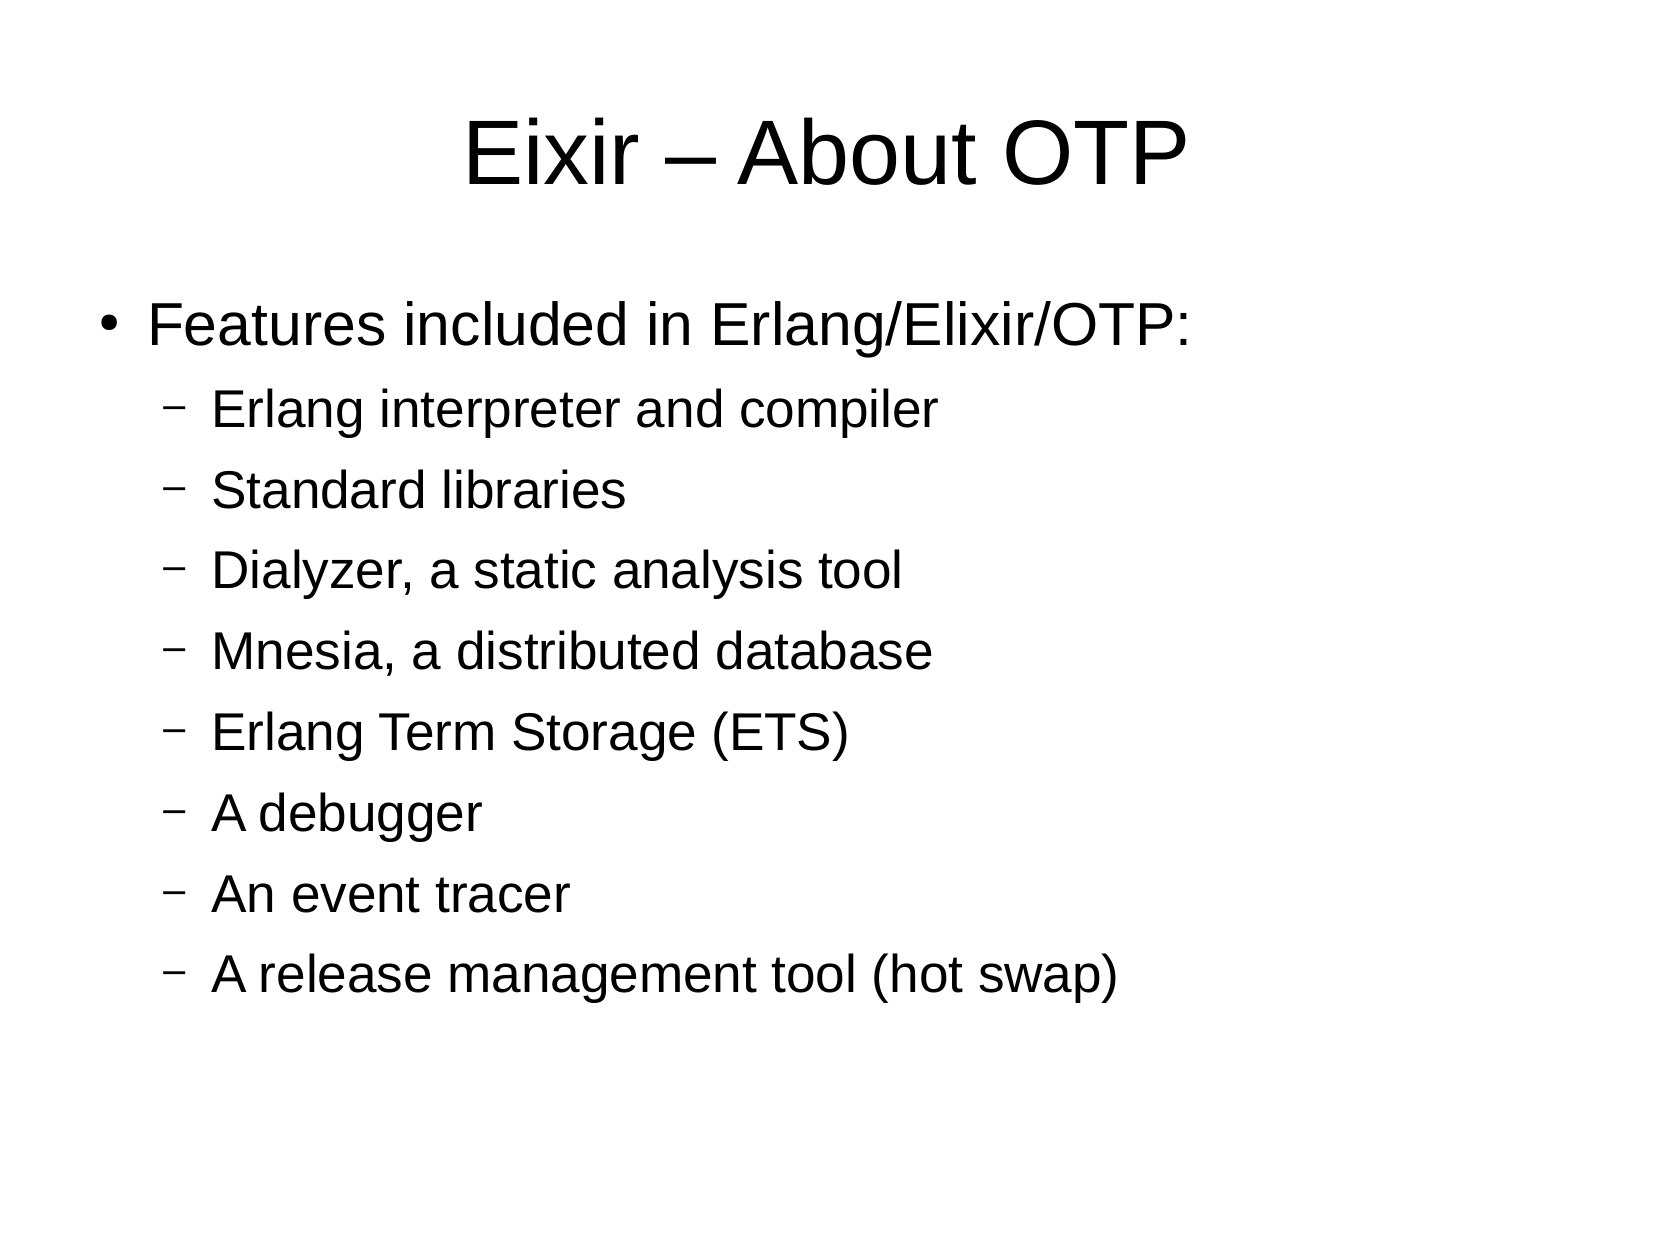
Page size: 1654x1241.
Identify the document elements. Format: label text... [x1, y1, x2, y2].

list Features included in Erlang/Elixir/OTP: Erlang interpreter and compiler Standard libraries Dialyzer, a static analysis tool Mnesia, a distributed database Erlang Term Storage (ETS) A debugger An event tracer A release management tool (hot swap) [82, 290, 1571, 1010]
title Eixir – About OTP [82, 49, 1571, 257]
